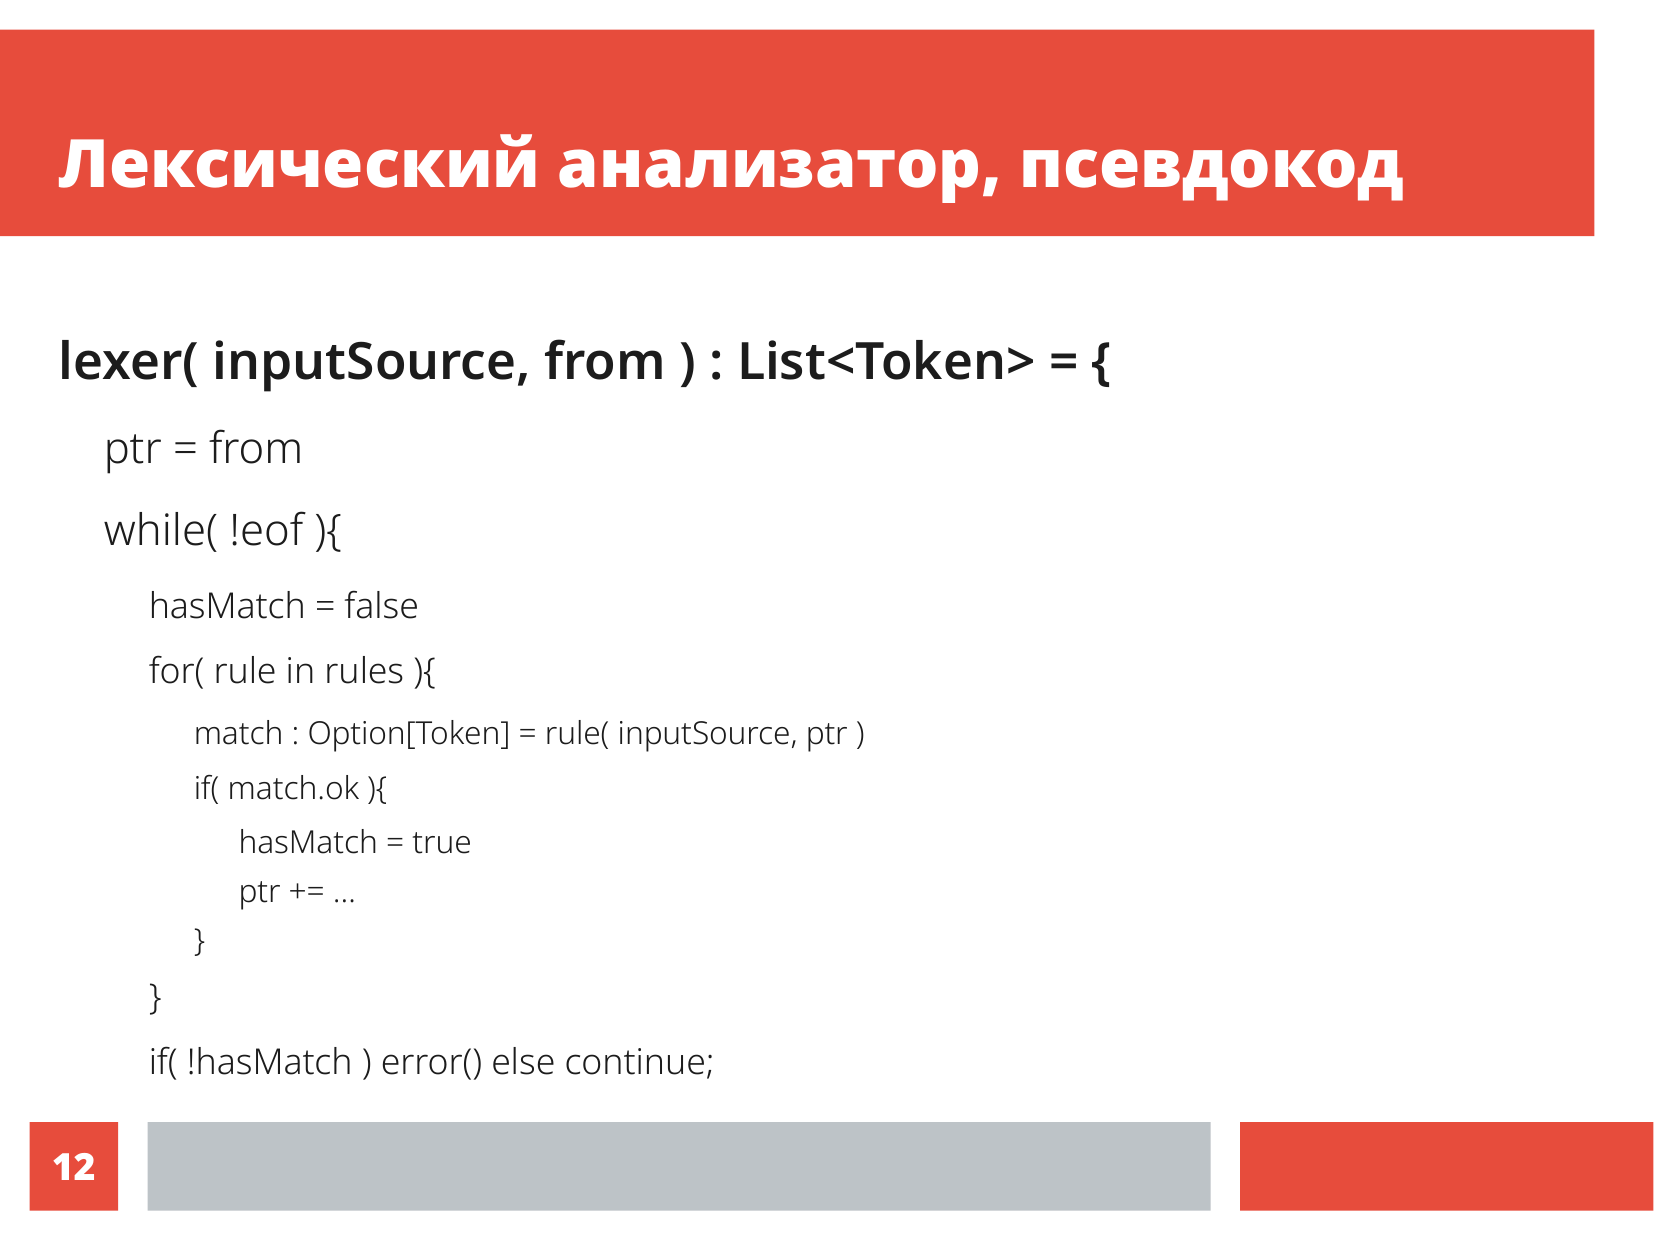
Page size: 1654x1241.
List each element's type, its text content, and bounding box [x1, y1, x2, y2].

list lexer( inputSource, from ) : List<Token> = { ptr = from while( !eof ){ hasMatch = false for( rule in rules ){ match : Option[Token] = rule( inputSource, ptr ) if( match.ok ){ hasMatch = true ptr += … } } if( !hasMatch ) error() else continue; [59, 324, 1565, 1093]
title Лексический анализатор, псевдокод [59, 59, 1595, 207]
